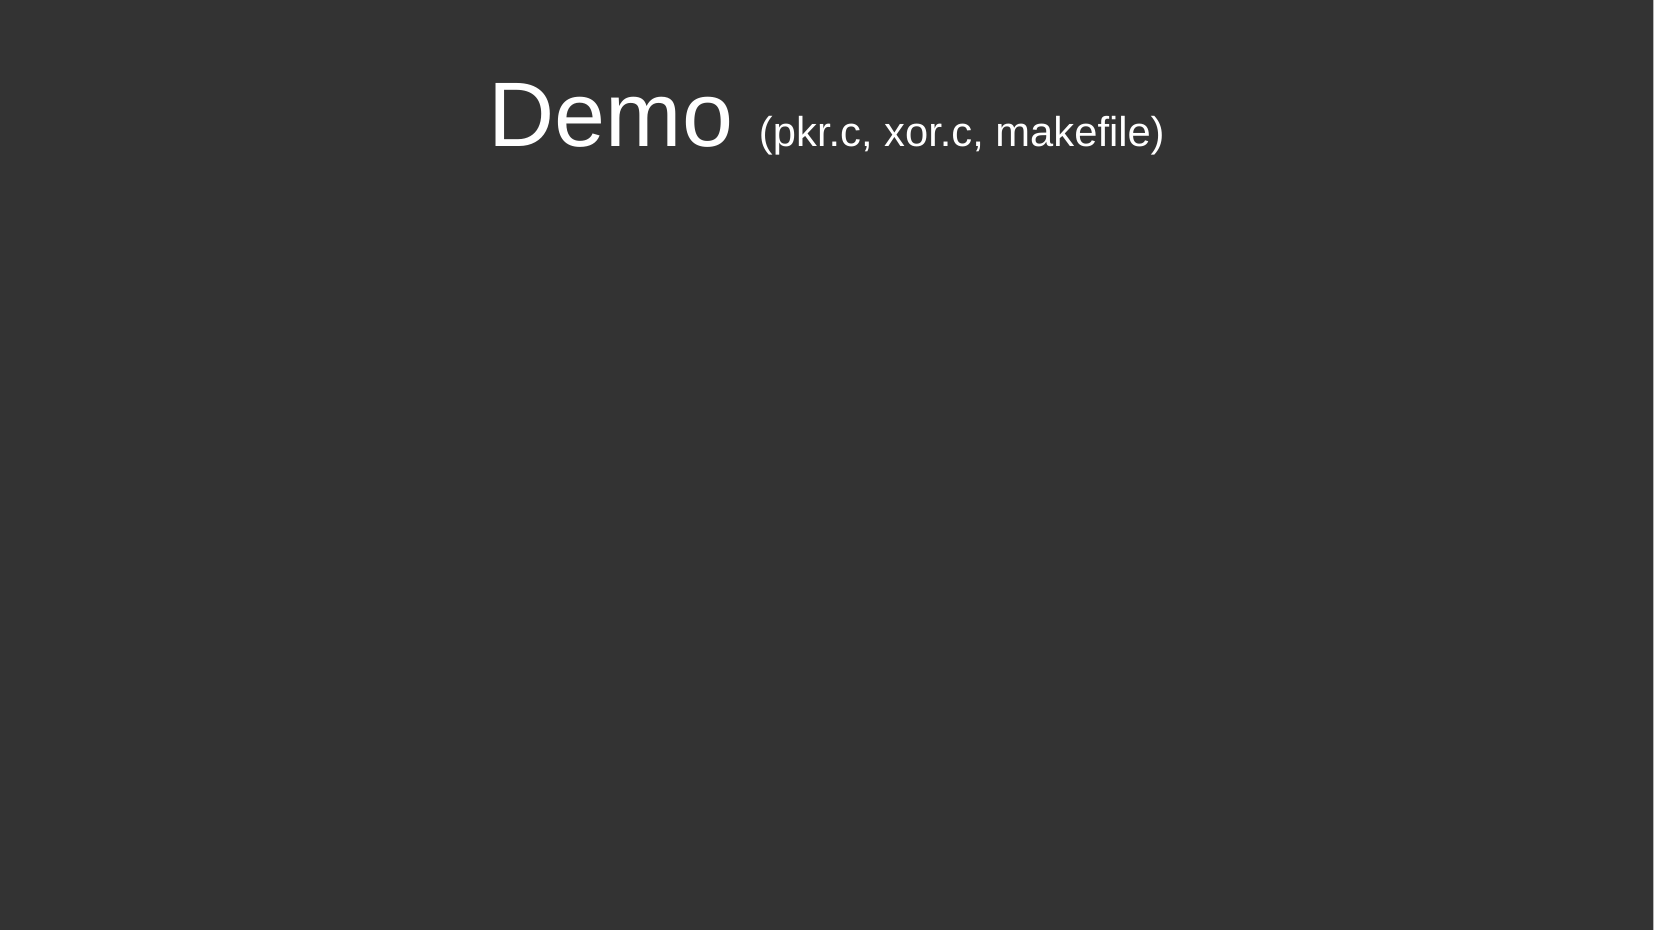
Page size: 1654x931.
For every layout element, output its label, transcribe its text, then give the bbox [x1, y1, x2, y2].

title Demo (pkr.c, xor.c, makefile) [82, 37, 1571, 193]
